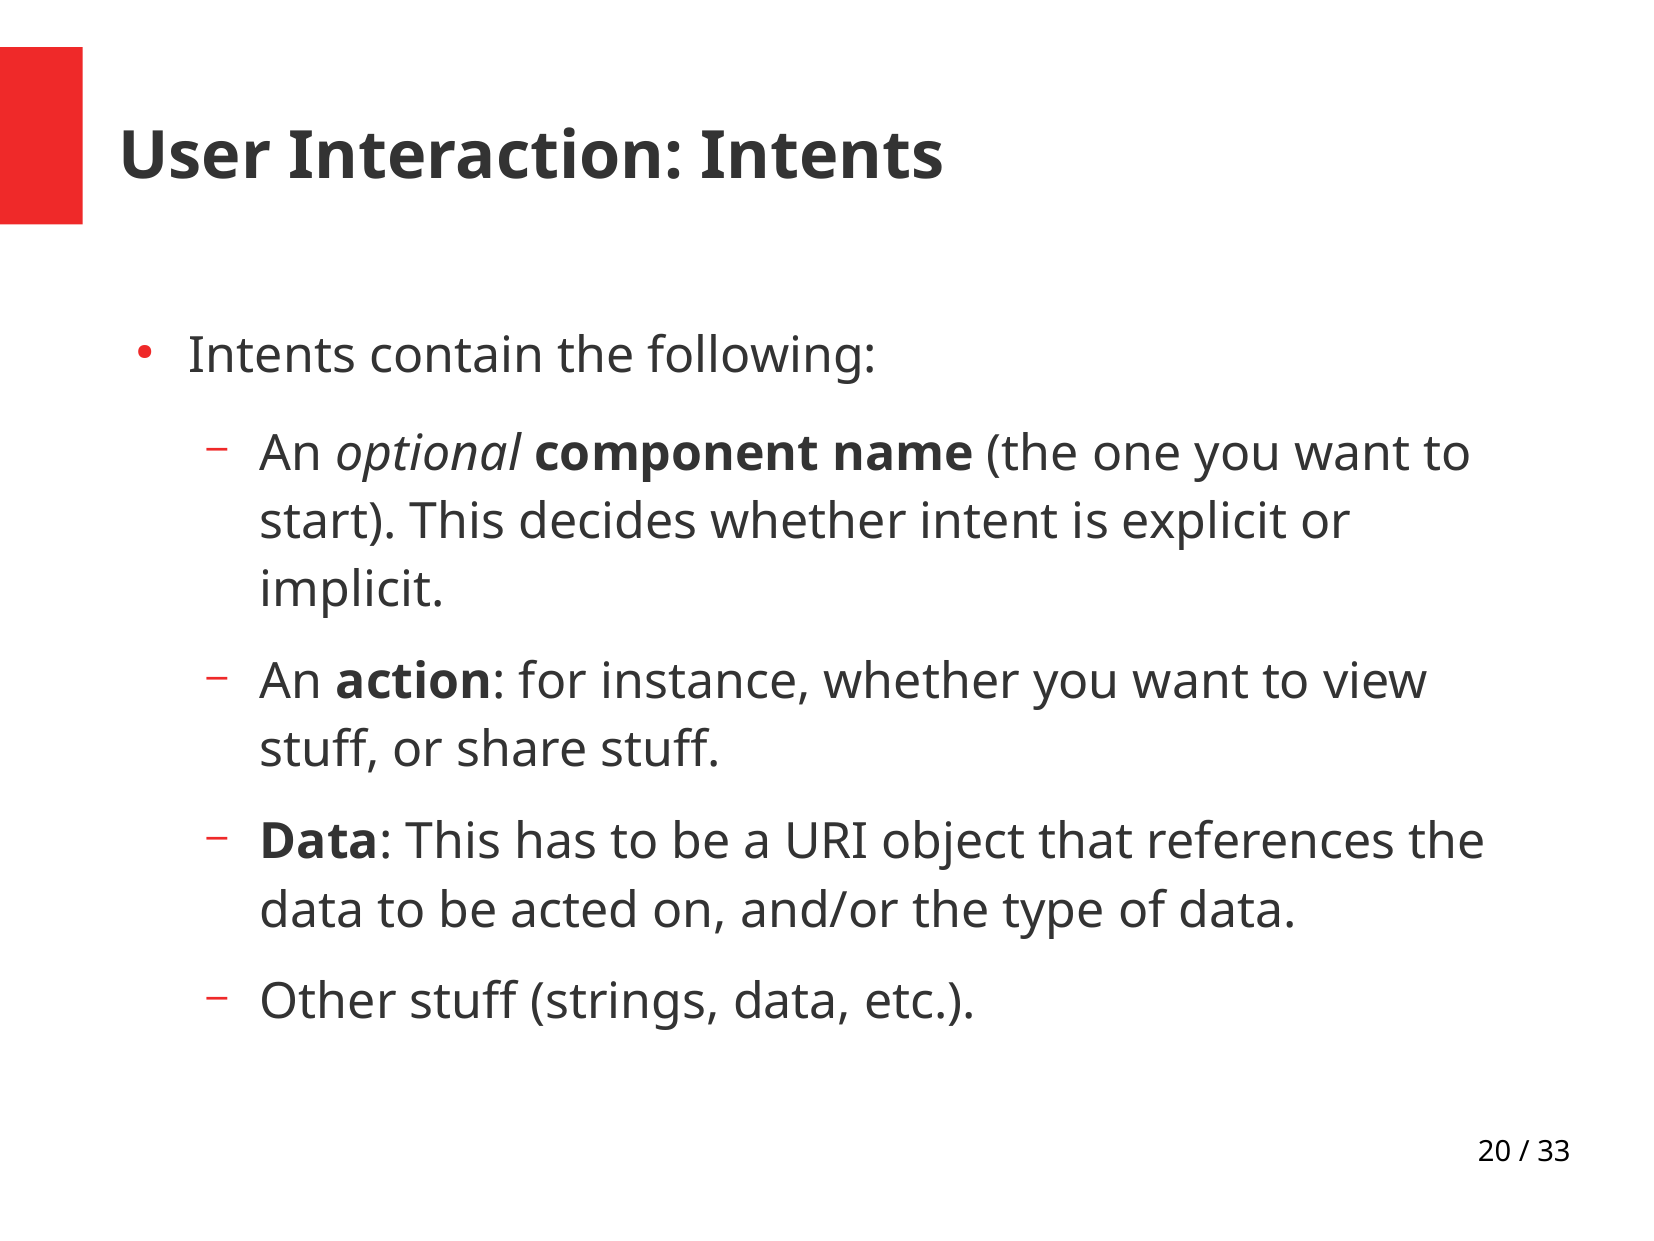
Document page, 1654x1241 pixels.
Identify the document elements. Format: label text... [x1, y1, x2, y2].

list Intents contain the following: An optional component name (the one you want to start). This decides whether intent is explicit or implicit. An action: for instance, whether you want to view stuff, or share stuff. Data: This has to be a URI object that references the data to be acted on, and/or the type of data. Other stuff (strings, data, etc.). [118, 318, 1536, 1039]
title User Interaction: Intents [118, 49, 1571, 257]
